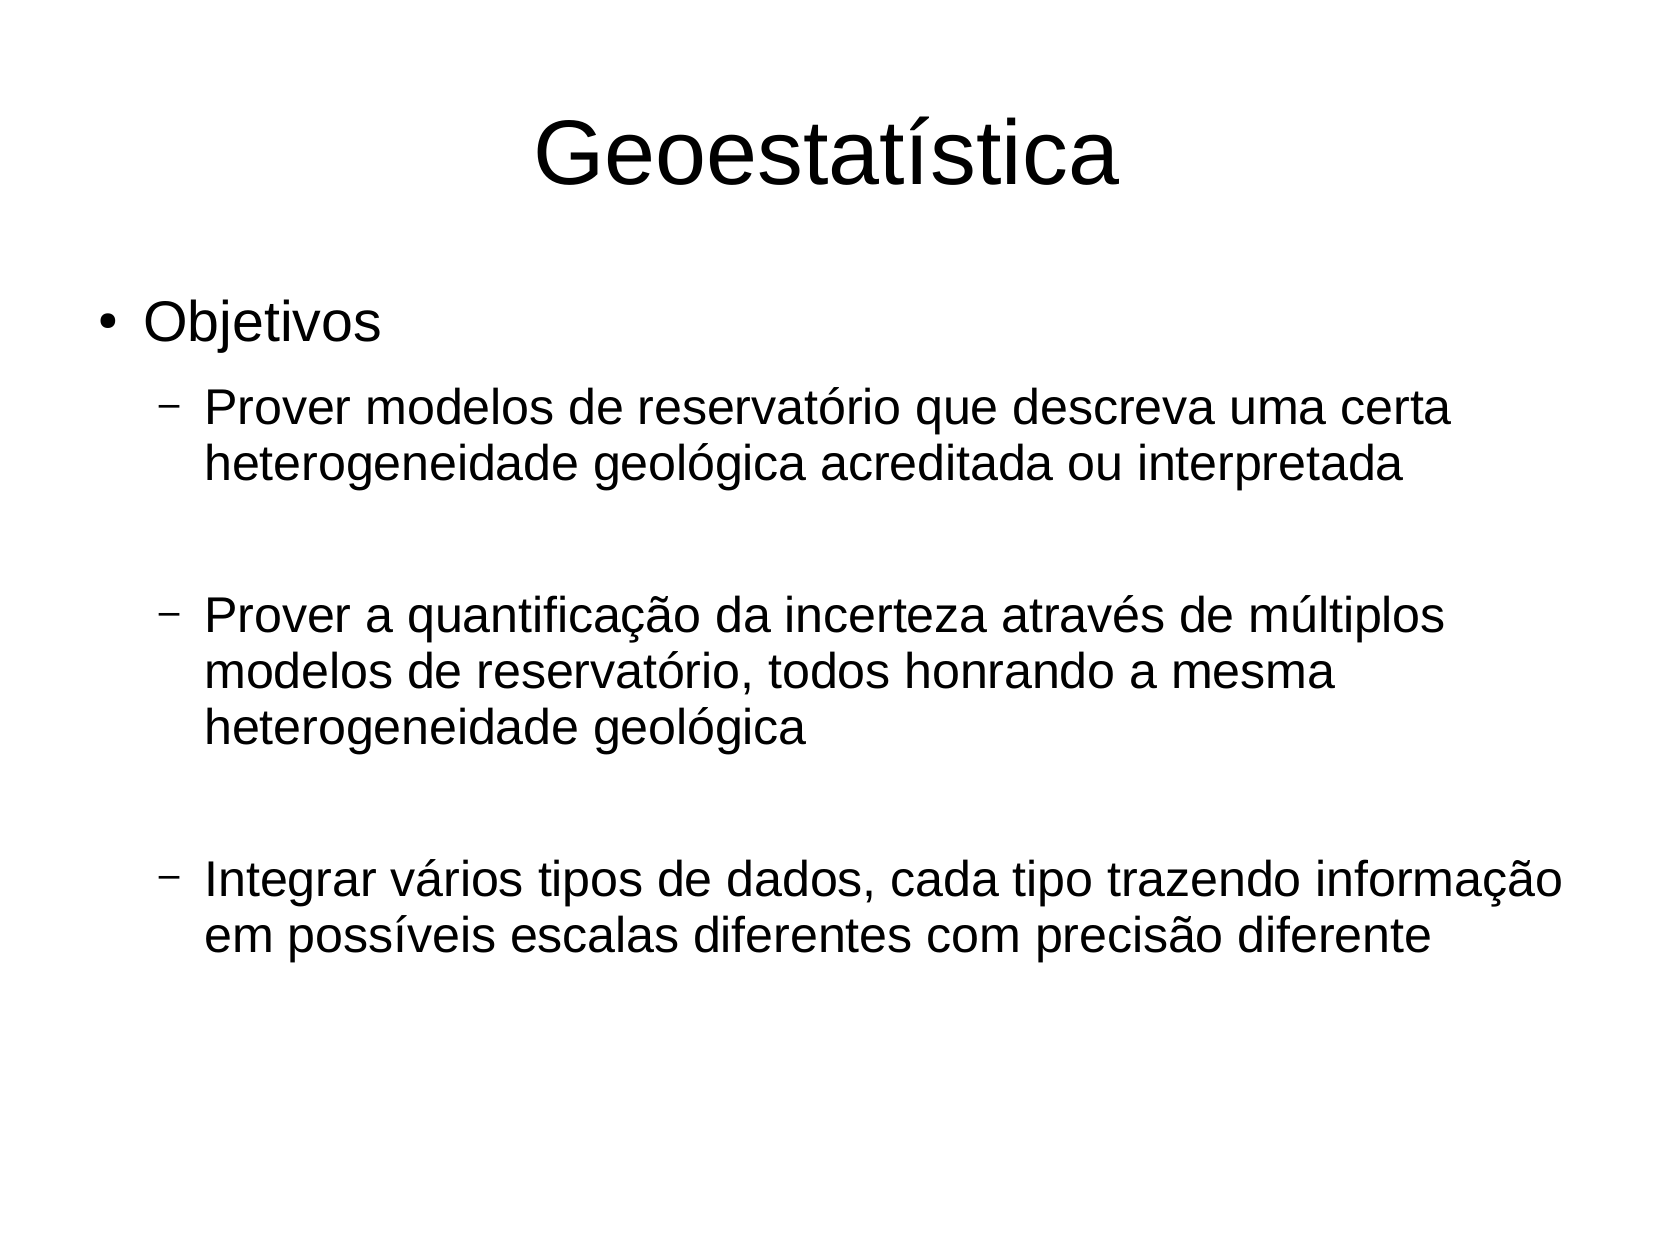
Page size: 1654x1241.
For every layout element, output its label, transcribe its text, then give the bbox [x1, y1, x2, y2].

title Geoestatística [82, 49, 1571, 257]
list Objetivos Prover modelos de reservatório que descreva uma certa heterogeneidade geológica acreditada ou interpretada Prover a quantificação da incerteza através de múltiplos modelos de reservatório, todos honrando a mesma heterogeneidade geológica Integrar vários tipos de dados, cada tipo trazendo informação em possíveis escalas diferentes com precisão diferente [82, 290, 1571, 1010]
